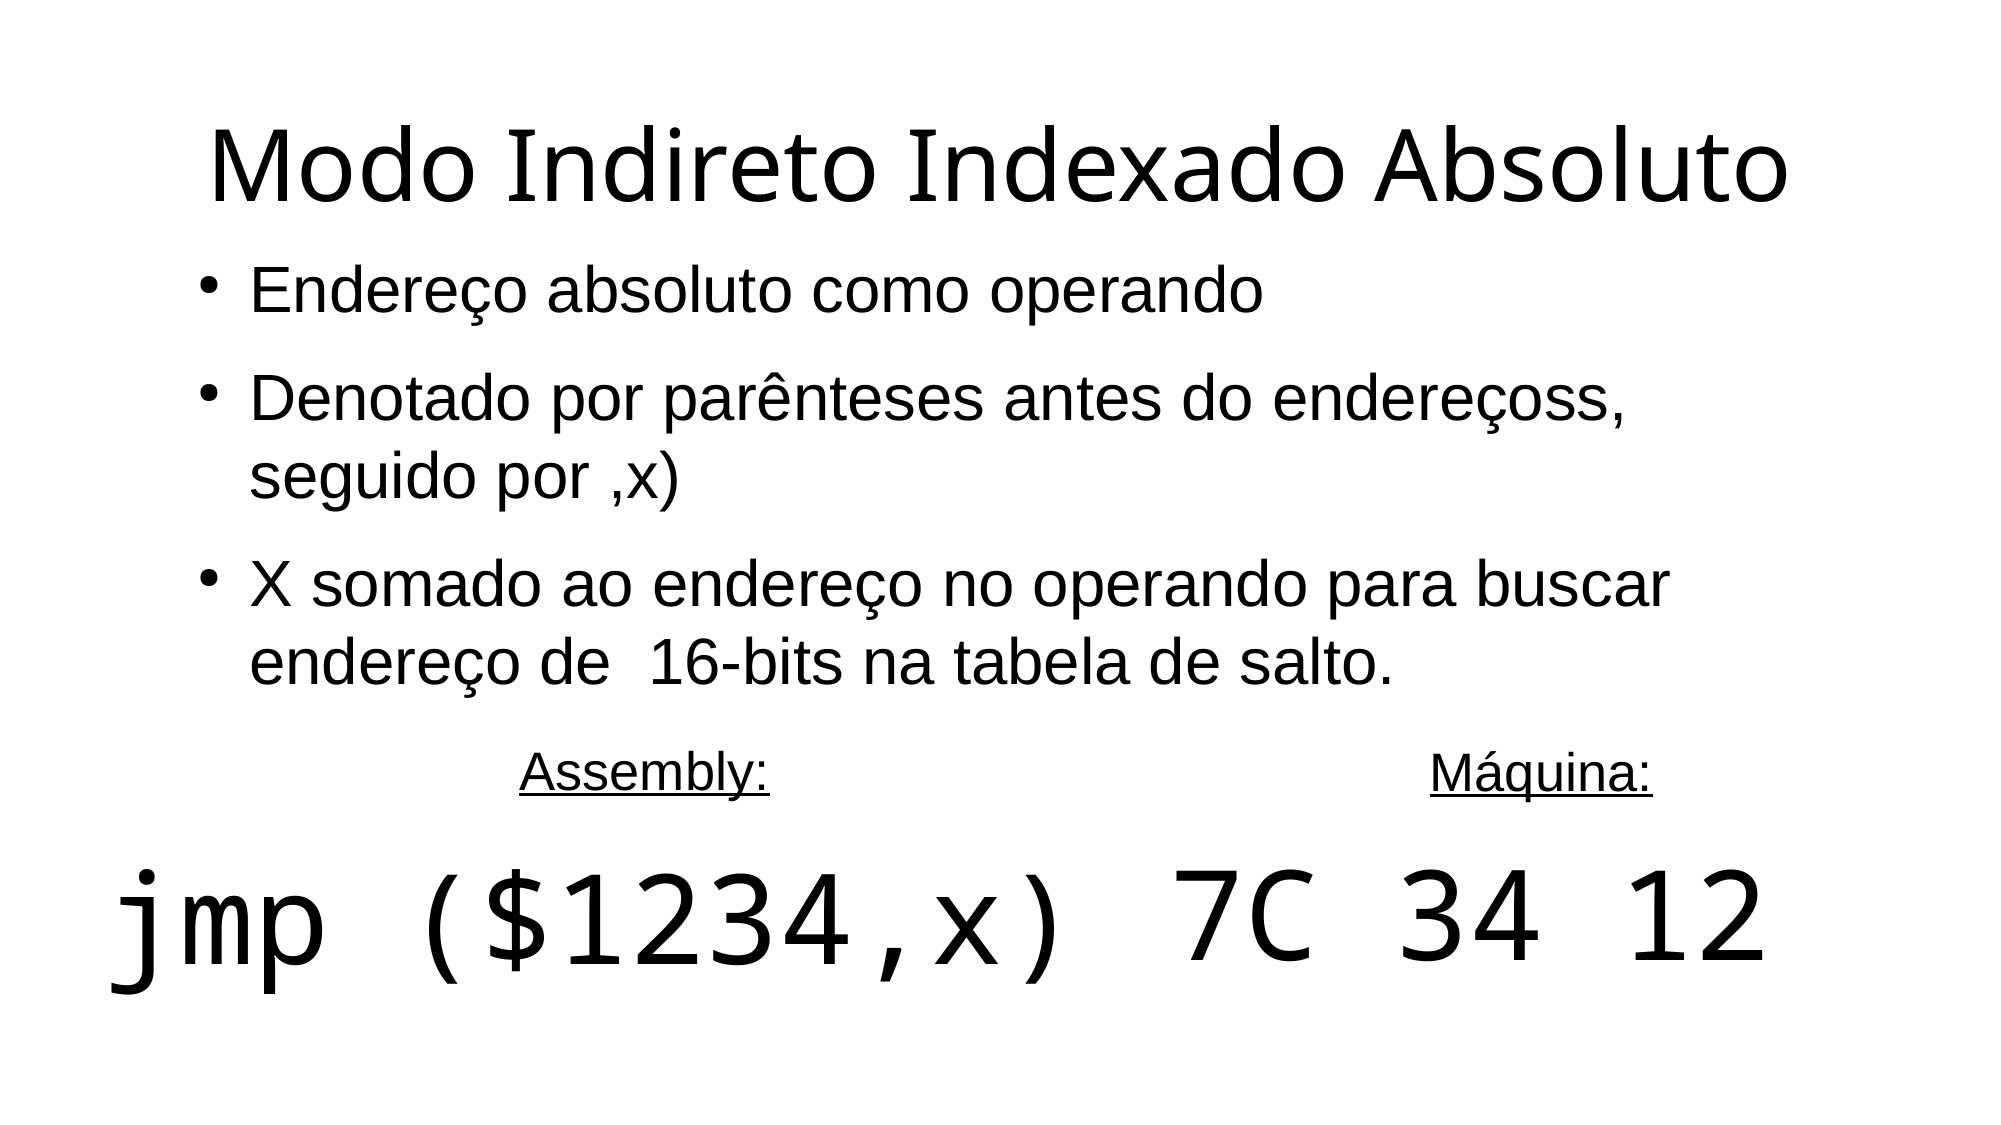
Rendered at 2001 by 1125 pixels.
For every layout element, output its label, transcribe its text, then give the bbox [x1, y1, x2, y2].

list Endereço absoluto como operando Denotado por parênteses antes do endereçoss, seguido por ,x) X somado ao endereço no operando para buscar endereço de 16-bits na tabela de salto. [165, 239, 1891, 706]
text_box jmp ($1234,x) [90, 823, 1098, 1009]
text_box Assembly: [504, 734, 785, 810]
text_box 7C 34 12 [1155, 818, 1901, 1005]
text_box Máquina: [1414, 735, 1669, 811]
title Modo Indireto Indexado Absoluto [137, 59, 1863, 278]
